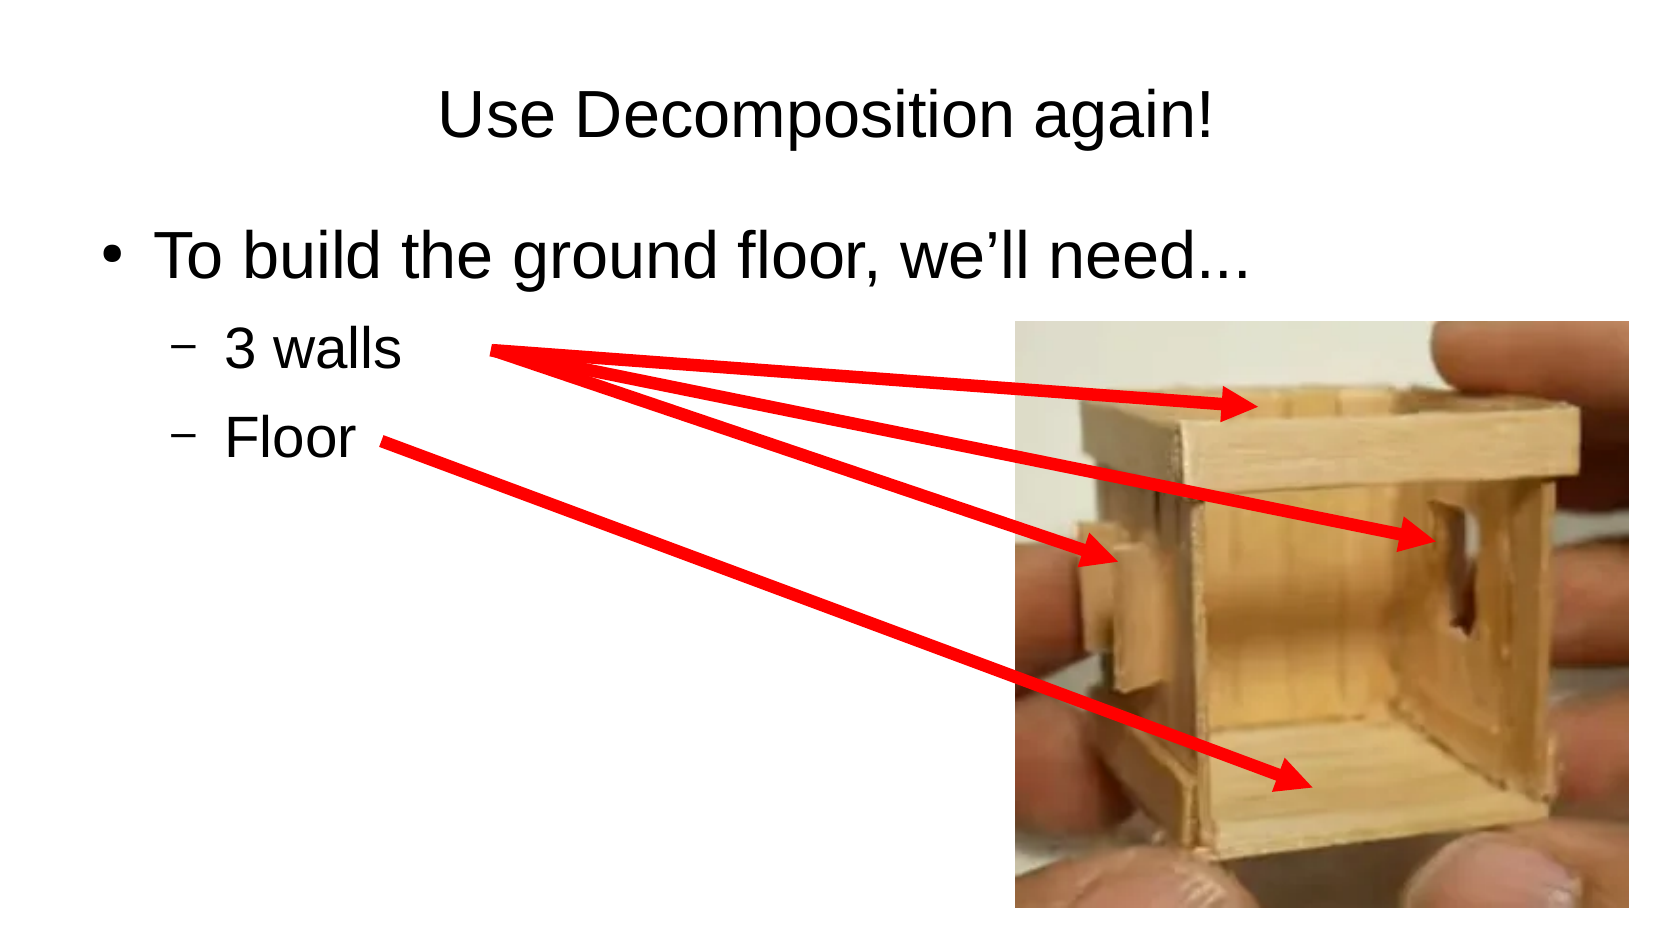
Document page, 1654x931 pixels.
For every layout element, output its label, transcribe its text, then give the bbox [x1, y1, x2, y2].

picture [1015, 321, 1629, 908]
picture [1254, 758, 1284, 768]
title Use Decomposition again! [82, 37, 1571, 193]
list To build the ground floor, we’ll need... 3 walls Floor [82, 217, 1571, 758]
